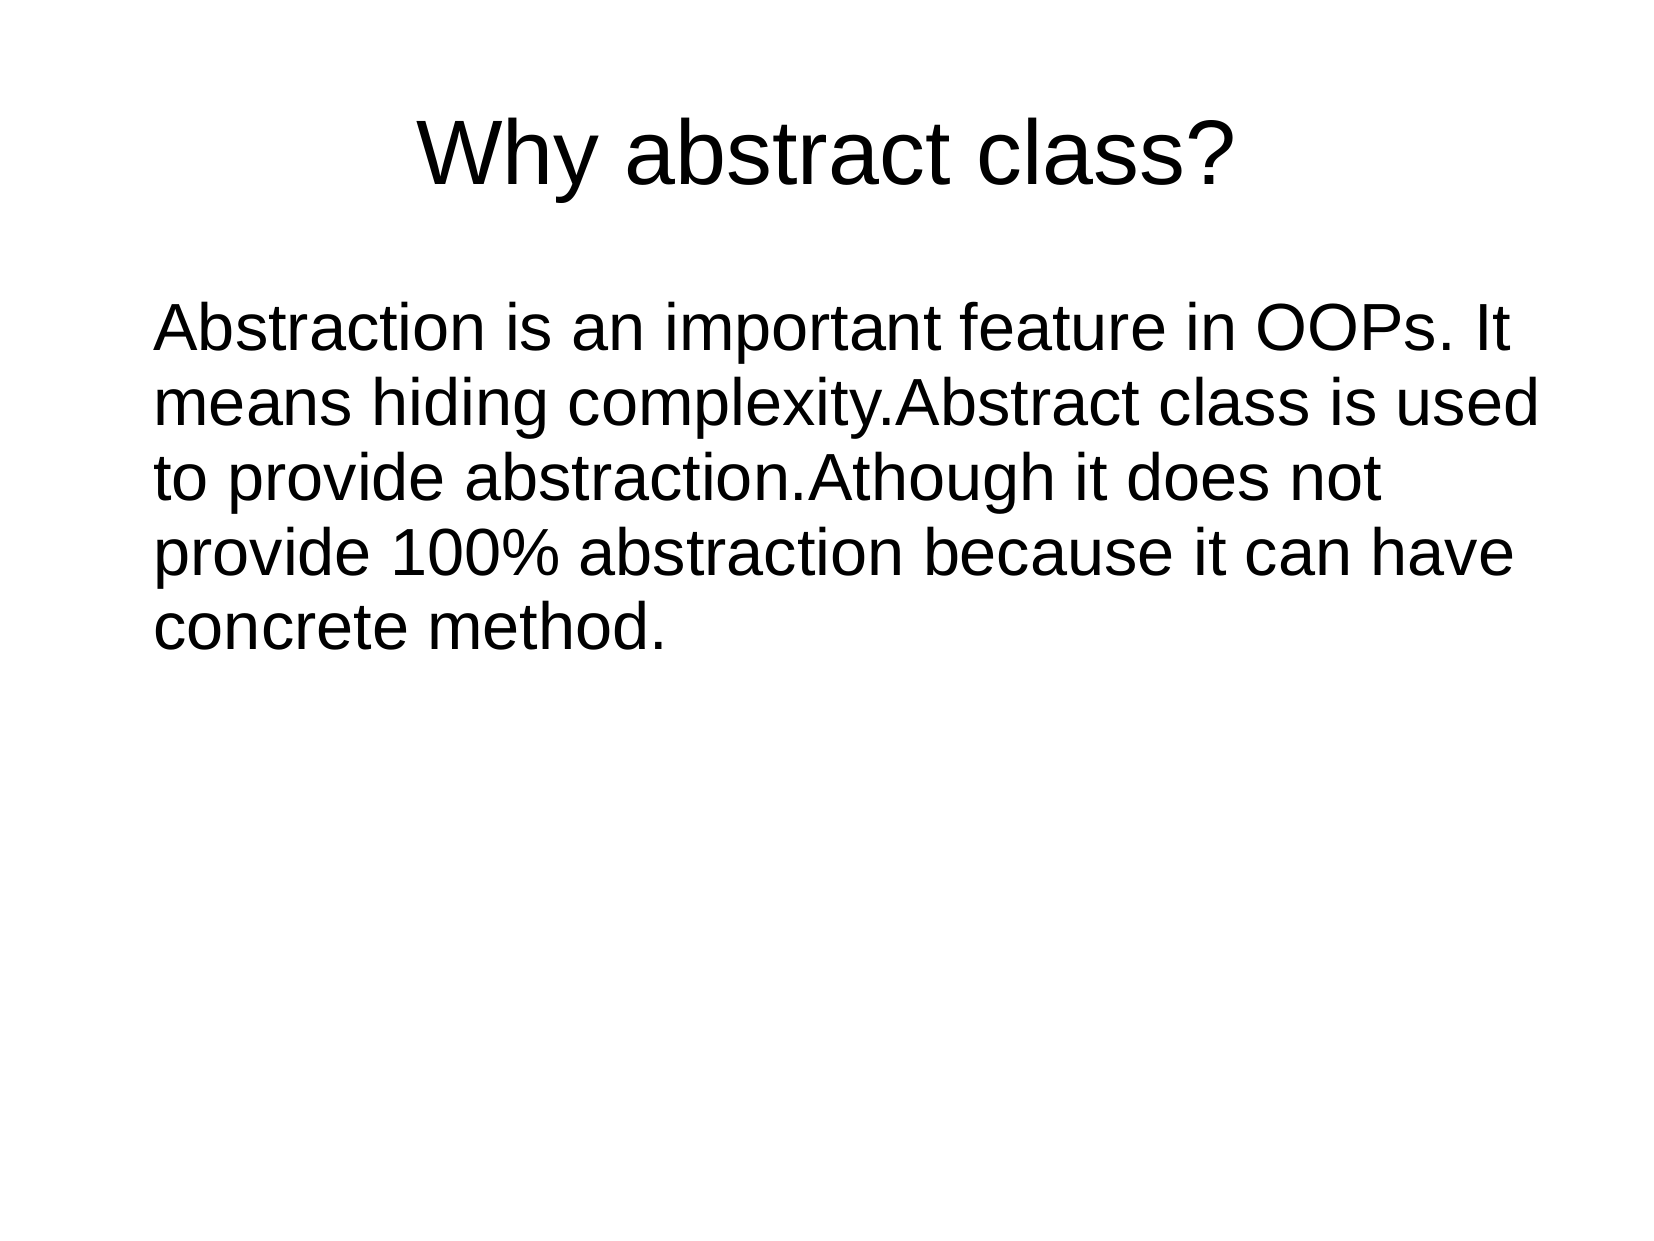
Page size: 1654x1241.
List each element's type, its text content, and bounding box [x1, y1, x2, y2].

title Why abstract class? [82, 49, 1571, 257]
list Abstraction is an important feature in OOPs. It means hiding complexity.Abstract class is used to provide abstraction.Athough it does not provide 100% abstraction because it can have concrete method. [82, 290, 1571, 1010]
